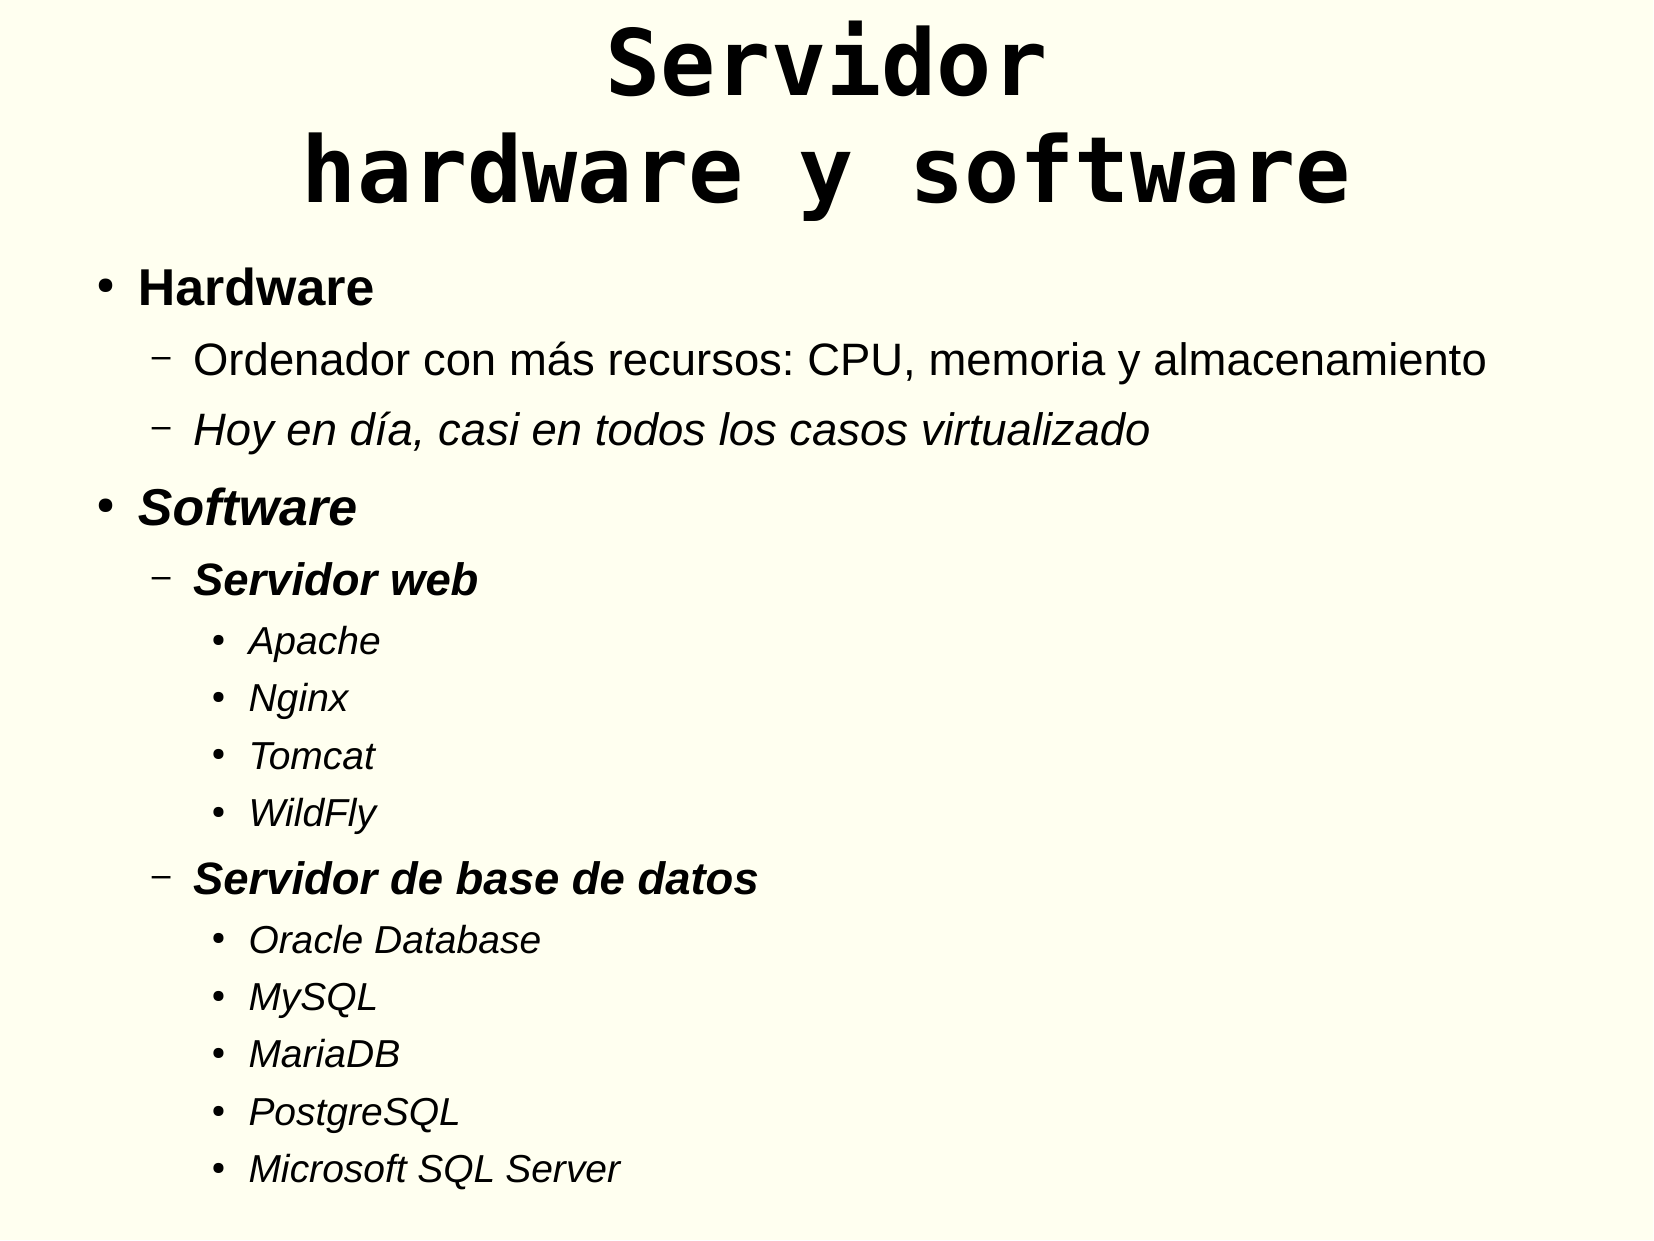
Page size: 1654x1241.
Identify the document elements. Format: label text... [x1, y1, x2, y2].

title Servidor hardware y software [82, 10, 1571, 225]
list Hardware Ordenador con más recursos: CPU, memoria y almacenamiento Hoy en día, casi en todos los casos virtualizado Software Servidor web Apache Nginx Tomcat WildFly Servidor de base de datos Oracle Database MySQL MariaDB PostgreSQL Microsoft SQL Server [82, 258, 1571, 1193]
